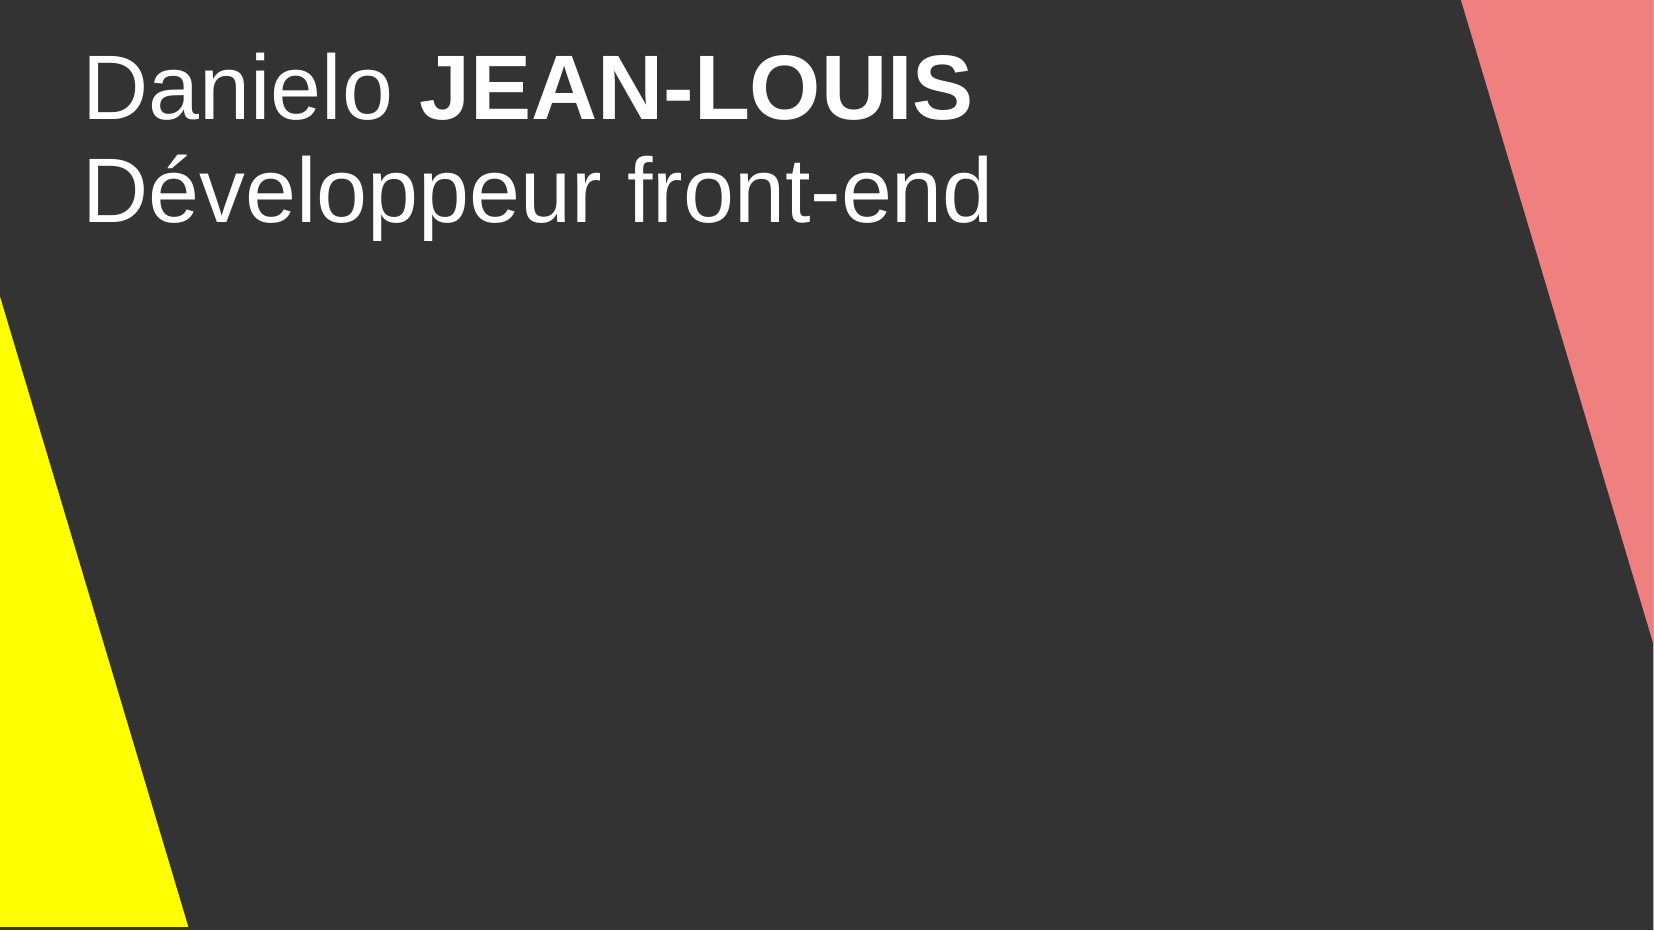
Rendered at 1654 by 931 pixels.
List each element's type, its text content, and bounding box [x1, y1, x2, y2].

text_box [1460, 0, 1654, 647]
text_box [0, 296, 189, 927]
subtitle Danielo JEAN-LOUIS Développeur front-end [82, 36, 1563, 345]
